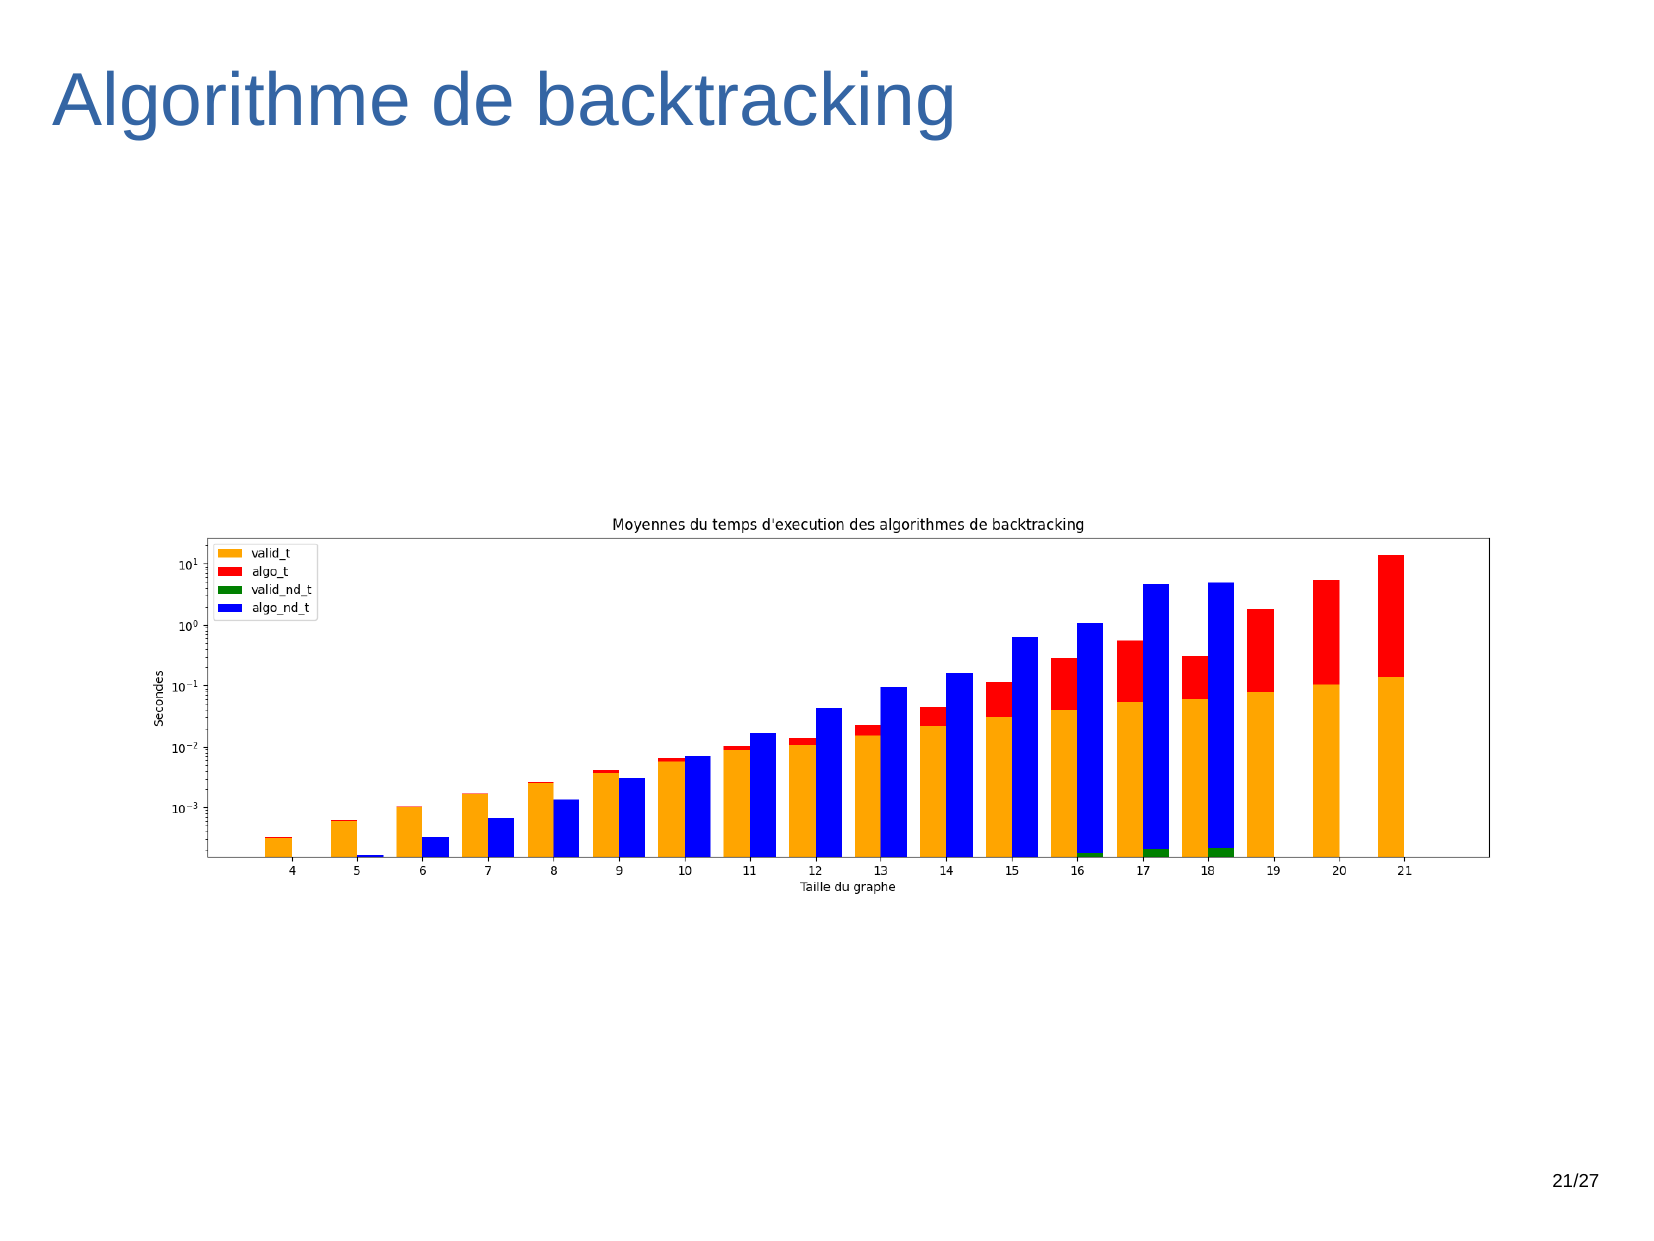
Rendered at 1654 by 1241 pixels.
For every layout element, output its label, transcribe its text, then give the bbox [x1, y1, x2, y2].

picture [0, 487, 1654, 902]
text_box Algorithme de backtracking [37, 50, 976, 151]
text_box 21/27 [1537, 1162, 1614, 1199]
